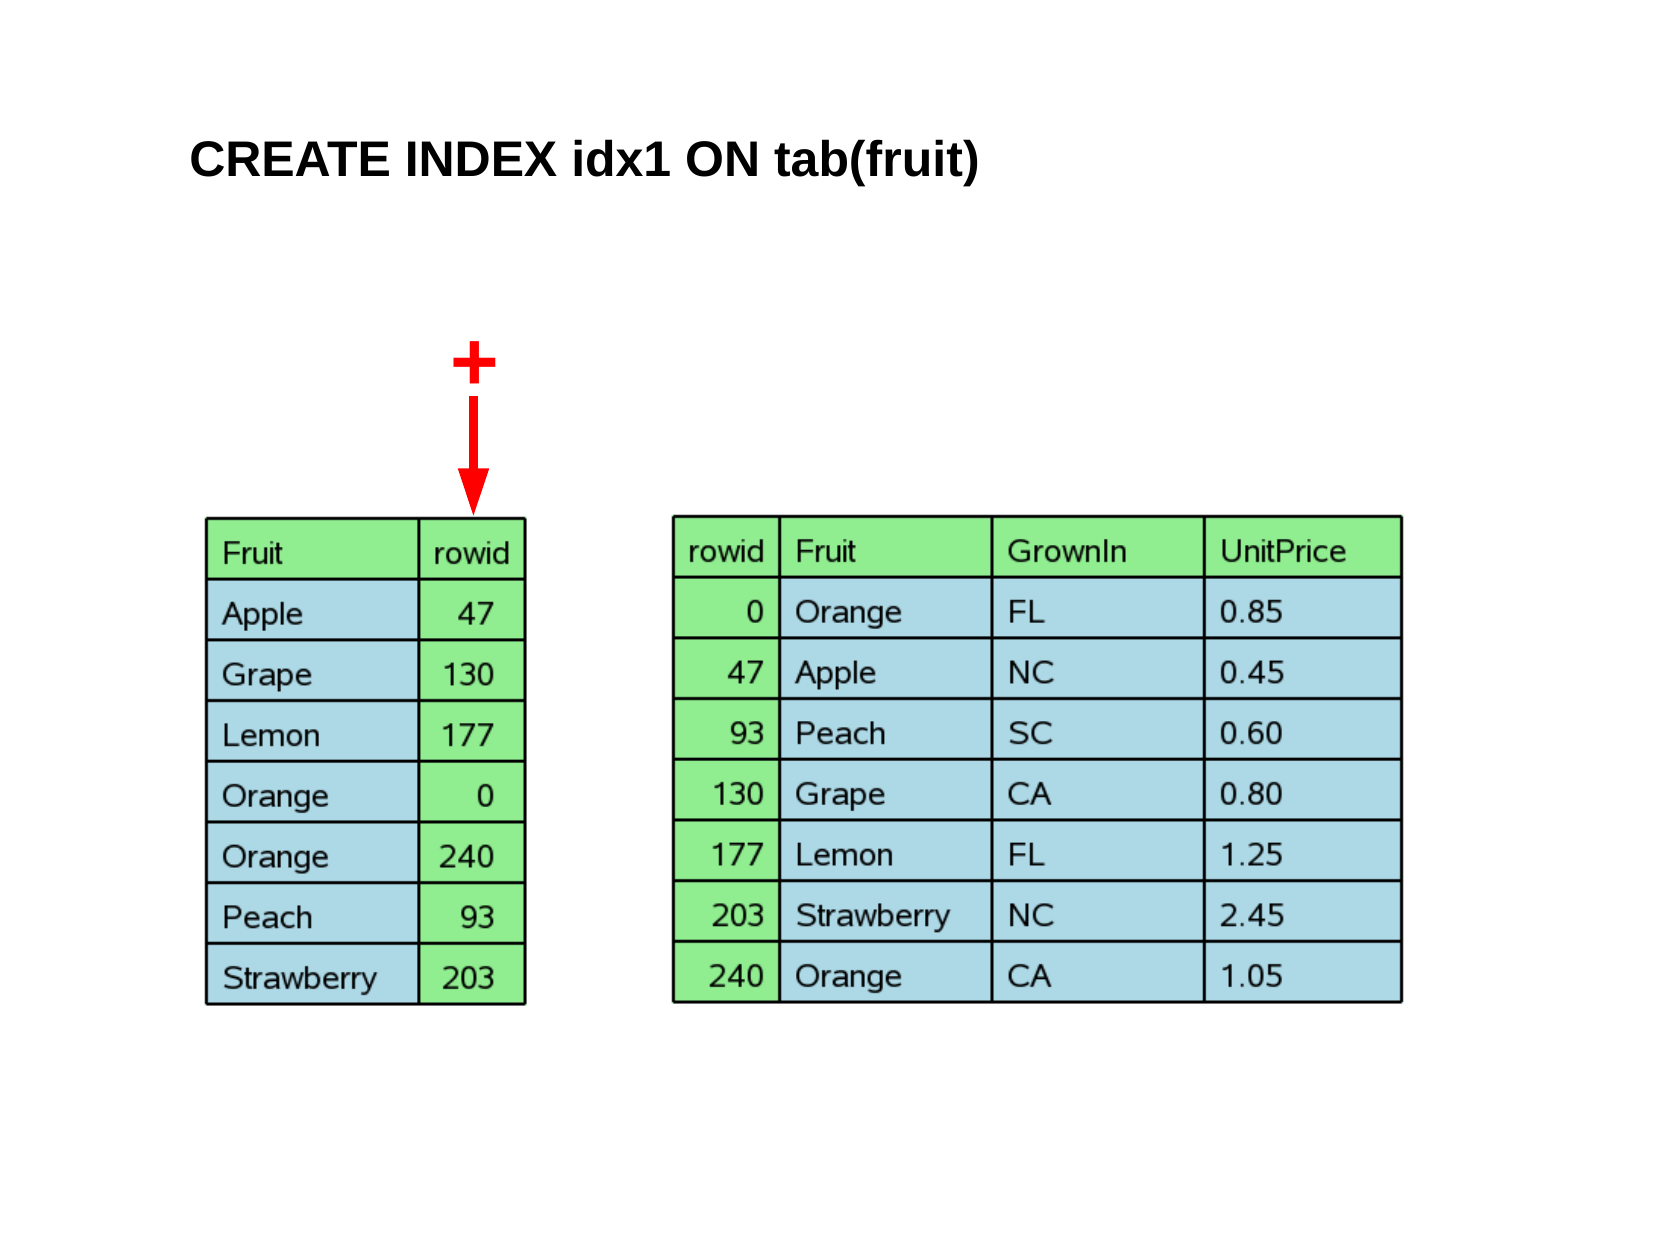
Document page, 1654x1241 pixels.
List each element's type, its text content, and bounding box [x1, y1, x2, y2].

picture [657, 500, 1417, 1019]
picture [190, 502, 542, 1021]
text_box CREATE INDEX idx1 ON tab(fruit) [174, 124, 996, 197]
text_box + [435, 307, 514, 418]
